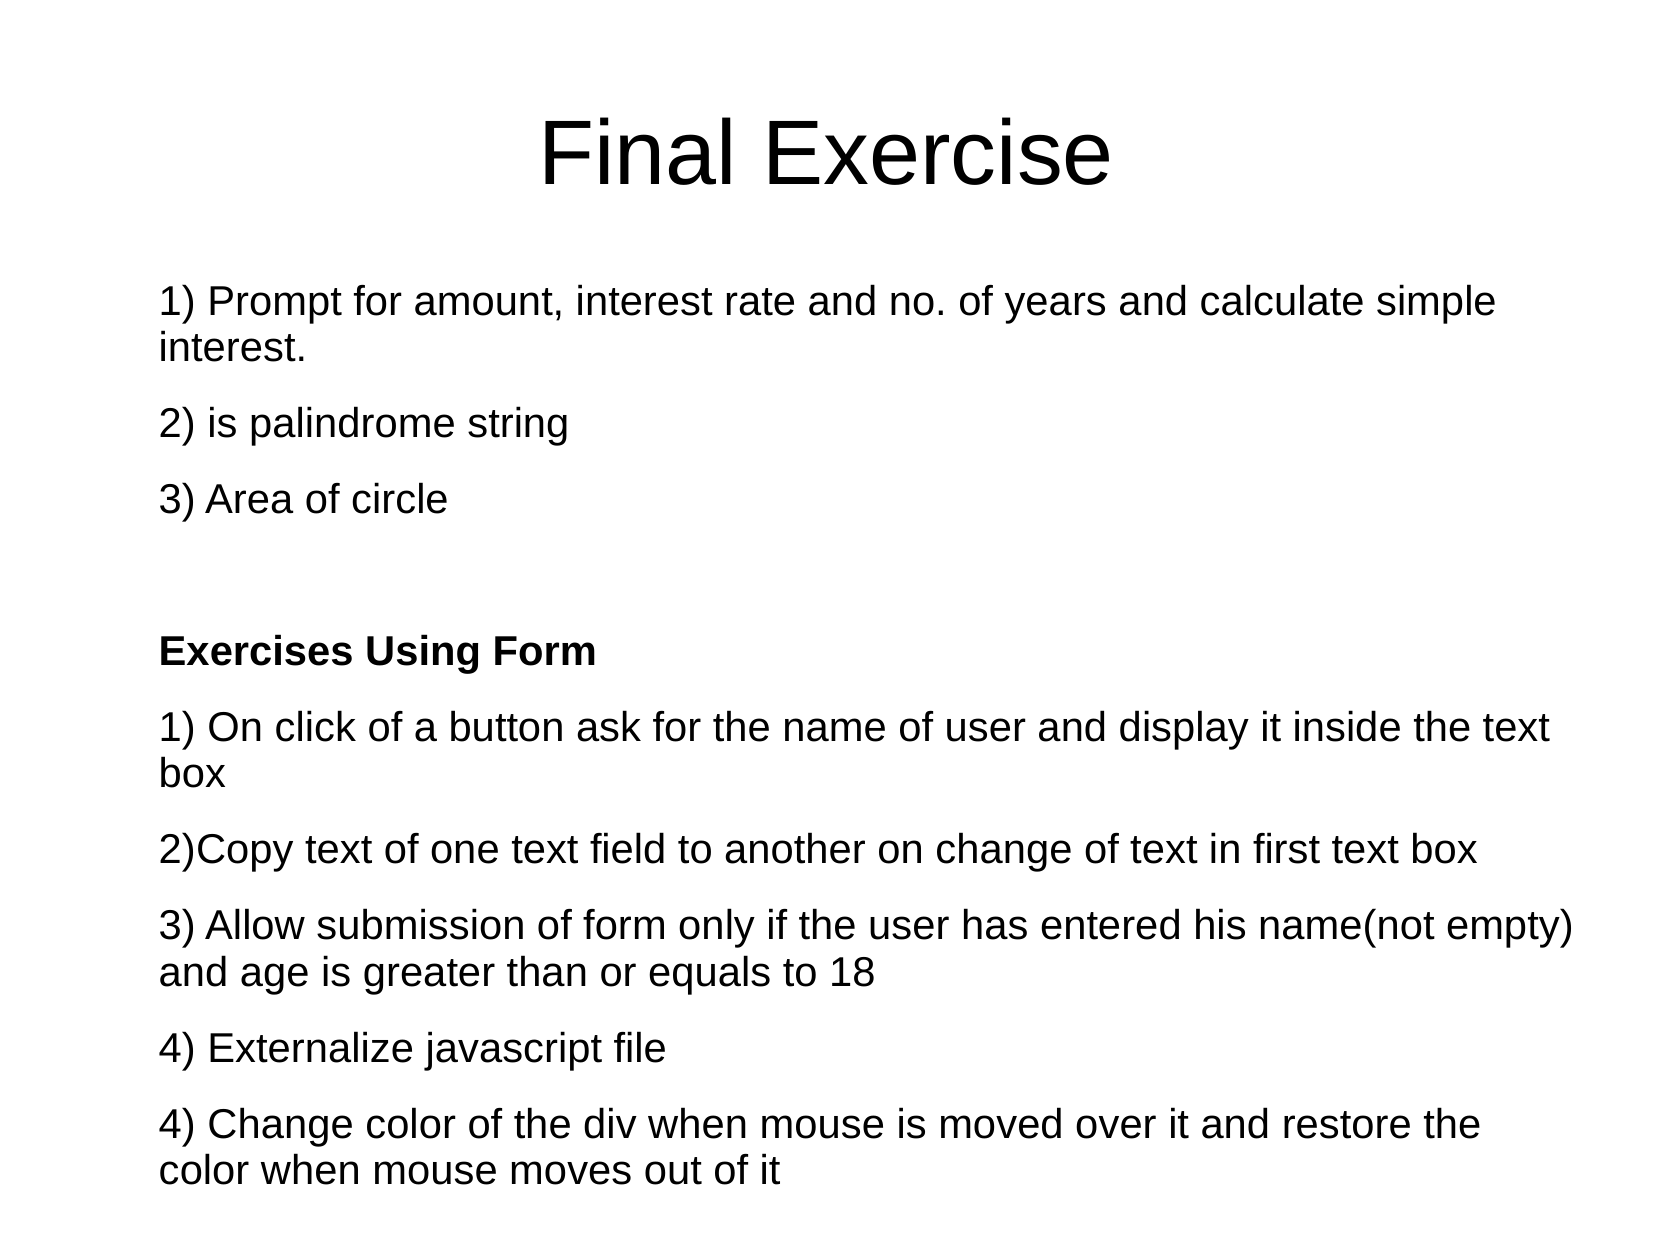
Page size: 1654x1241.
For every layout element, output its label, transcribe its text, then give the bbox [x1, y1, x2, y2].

title Final Exercise [82, 49, 1571, 257]
list 1) Prompt for amount, interest rate and no. of years and calculate simple interest. 2) is palindrome string 3) Area of circle Exercises Using Form 1) On click of a button ask for the name of user and display it inside the text box 2)Copy text of one text field to another on change of text in first text box 3) Allow submission of form only if the user has entered his name(not empty) and age is greater than or equals to 18 4) Externalize javascript file 4) Change color of the div when mouse is moved over it and restore the color when mouse moves out of it [87, 277, 1577, 1194]
